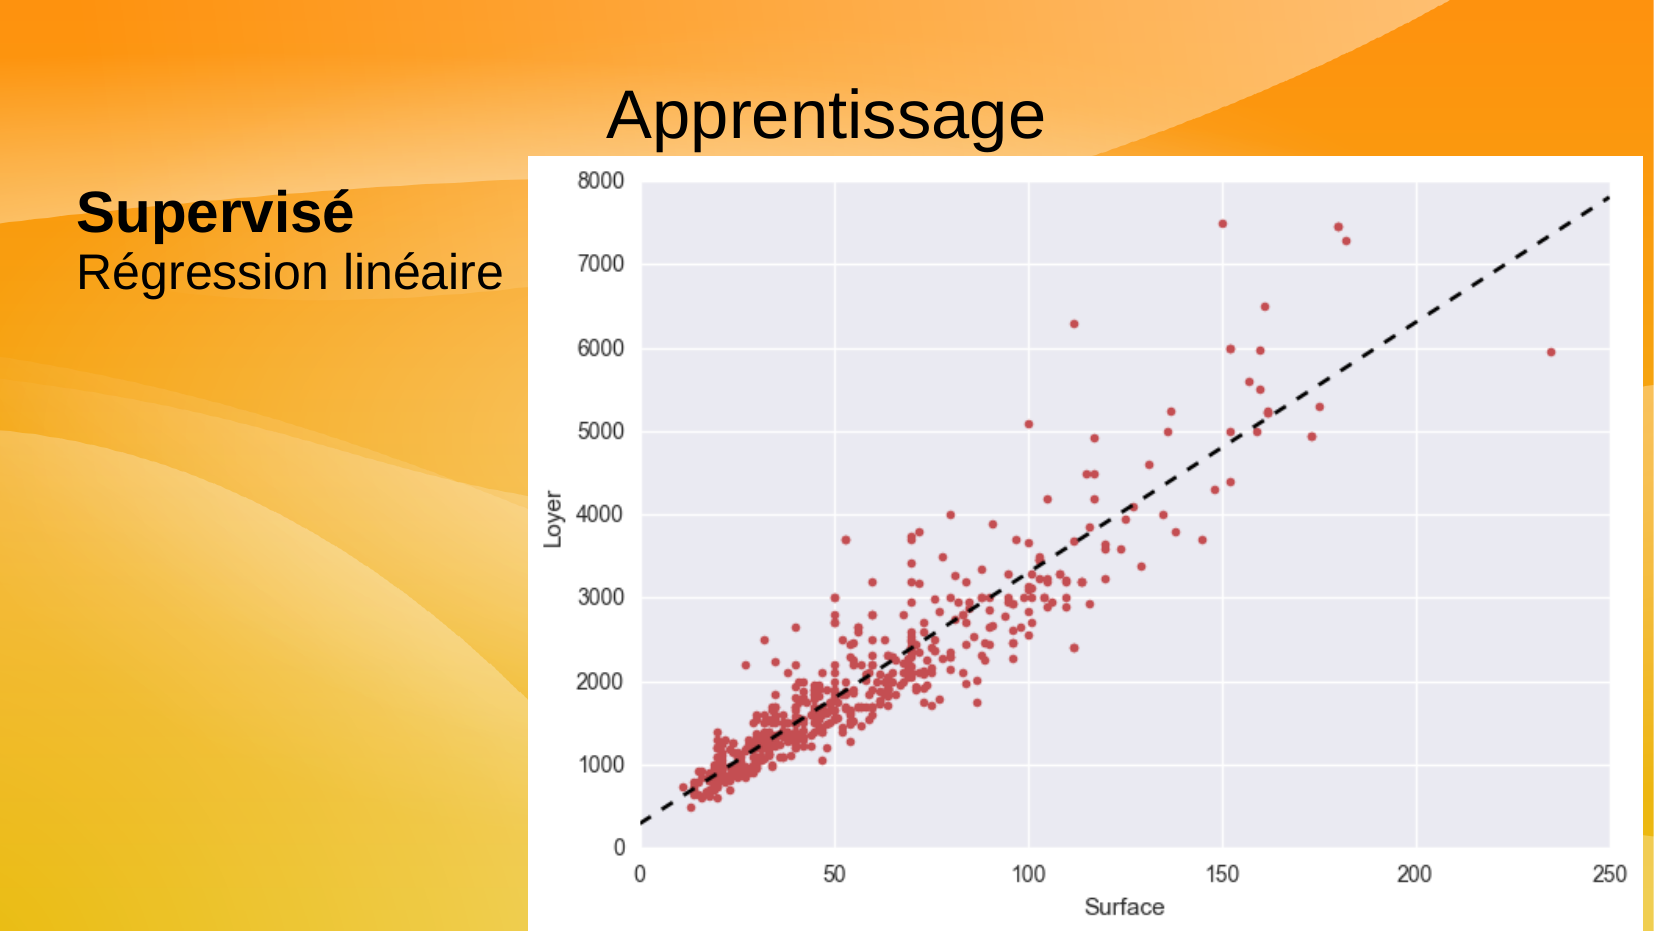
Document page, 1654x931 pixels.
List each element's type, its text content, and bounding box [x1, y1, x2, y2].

title Apprentissage [82, 37, 1571, 179]
picture [0, 0, 1654, 931]
subtitle Supervisé Régression linéaire [76, 179, 528, 928]
